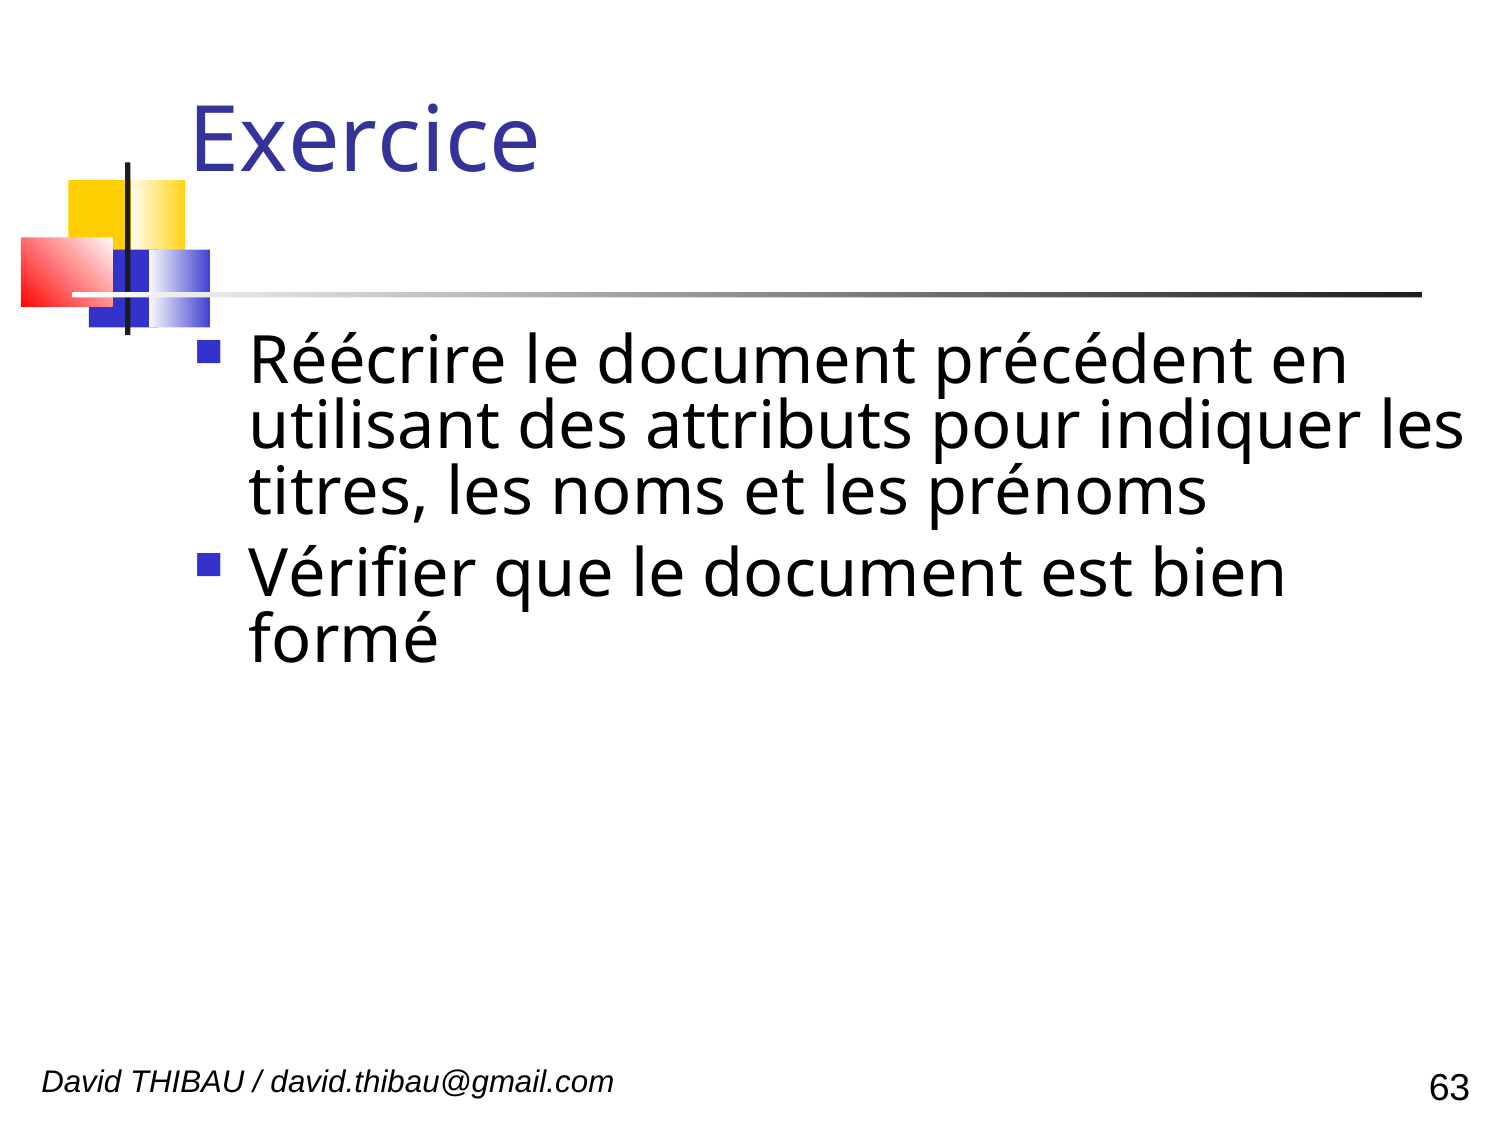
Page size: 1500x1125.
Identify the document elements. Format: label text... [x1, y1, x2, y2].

list Réécrire le document précédent en utilisant des attributs pour indiquer les titres, les noms et les prénoms Vérifier que le document est bien formé [193, 330, 1469, 1047]
title Exercice [188, 13, 1467, 275]
